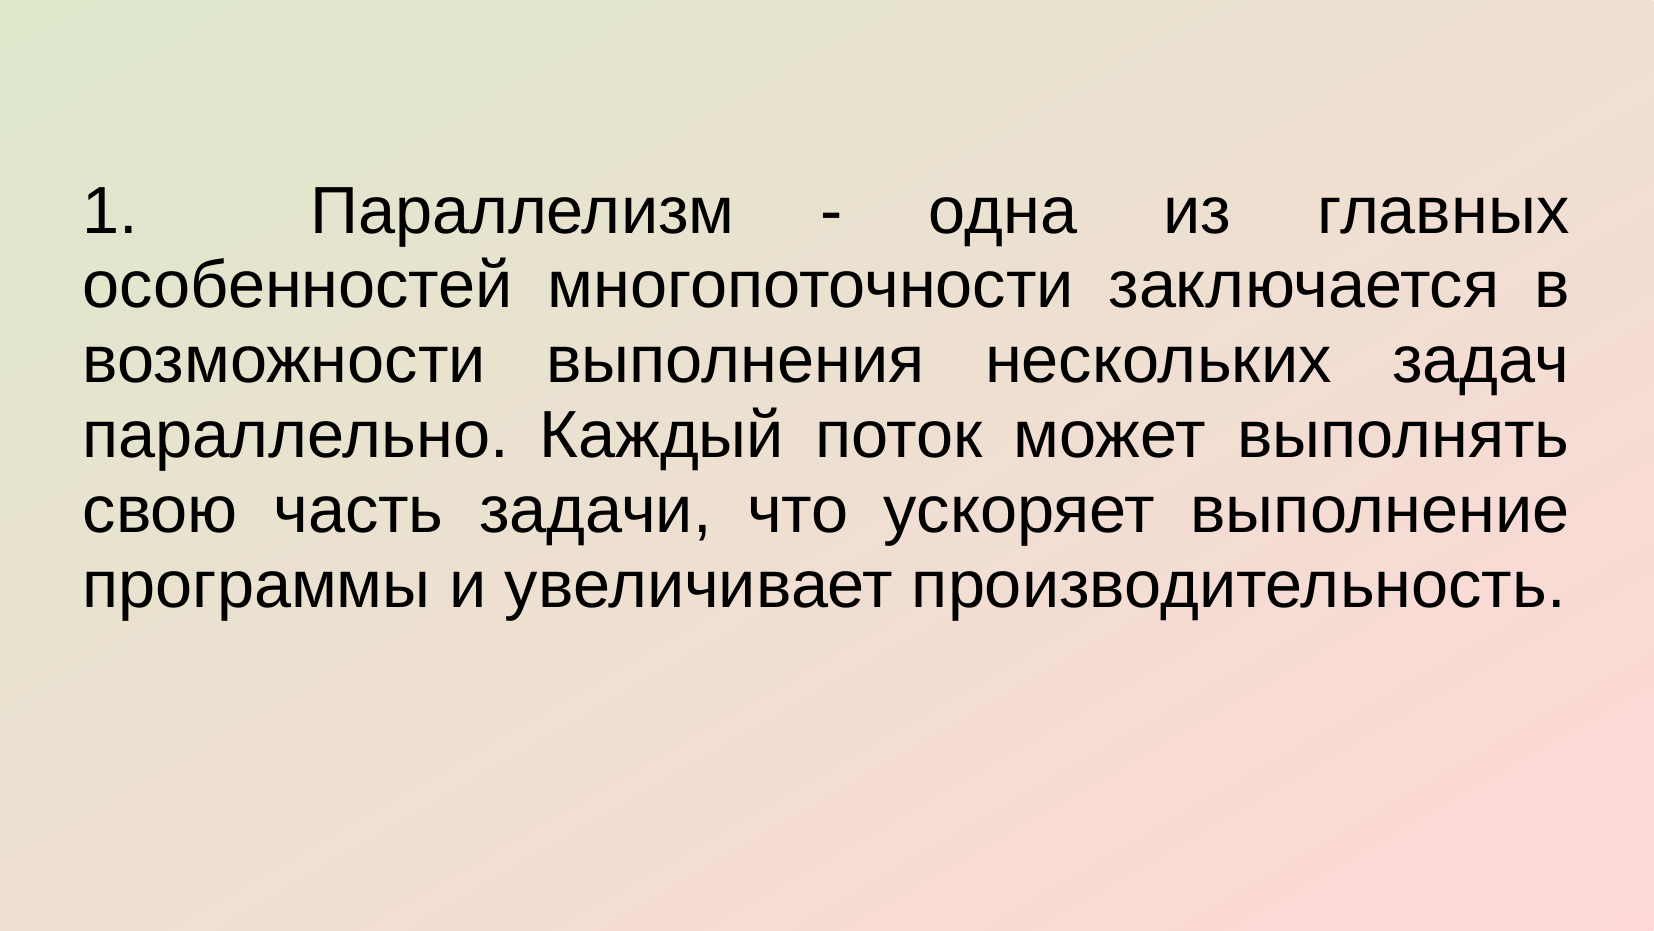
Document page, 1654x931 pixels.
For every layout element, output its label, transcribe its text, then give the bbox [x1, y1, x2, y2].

subtitle 1. Параллелизм - одна из главных особенностей многопоточности заключается в возможности выполнения нескольких задач параллельно. Каждый поток может выполнять свою часть задачи, что ускоряет выполнение программы и увеличивает производительность. [82, 37, 1571, 757]
